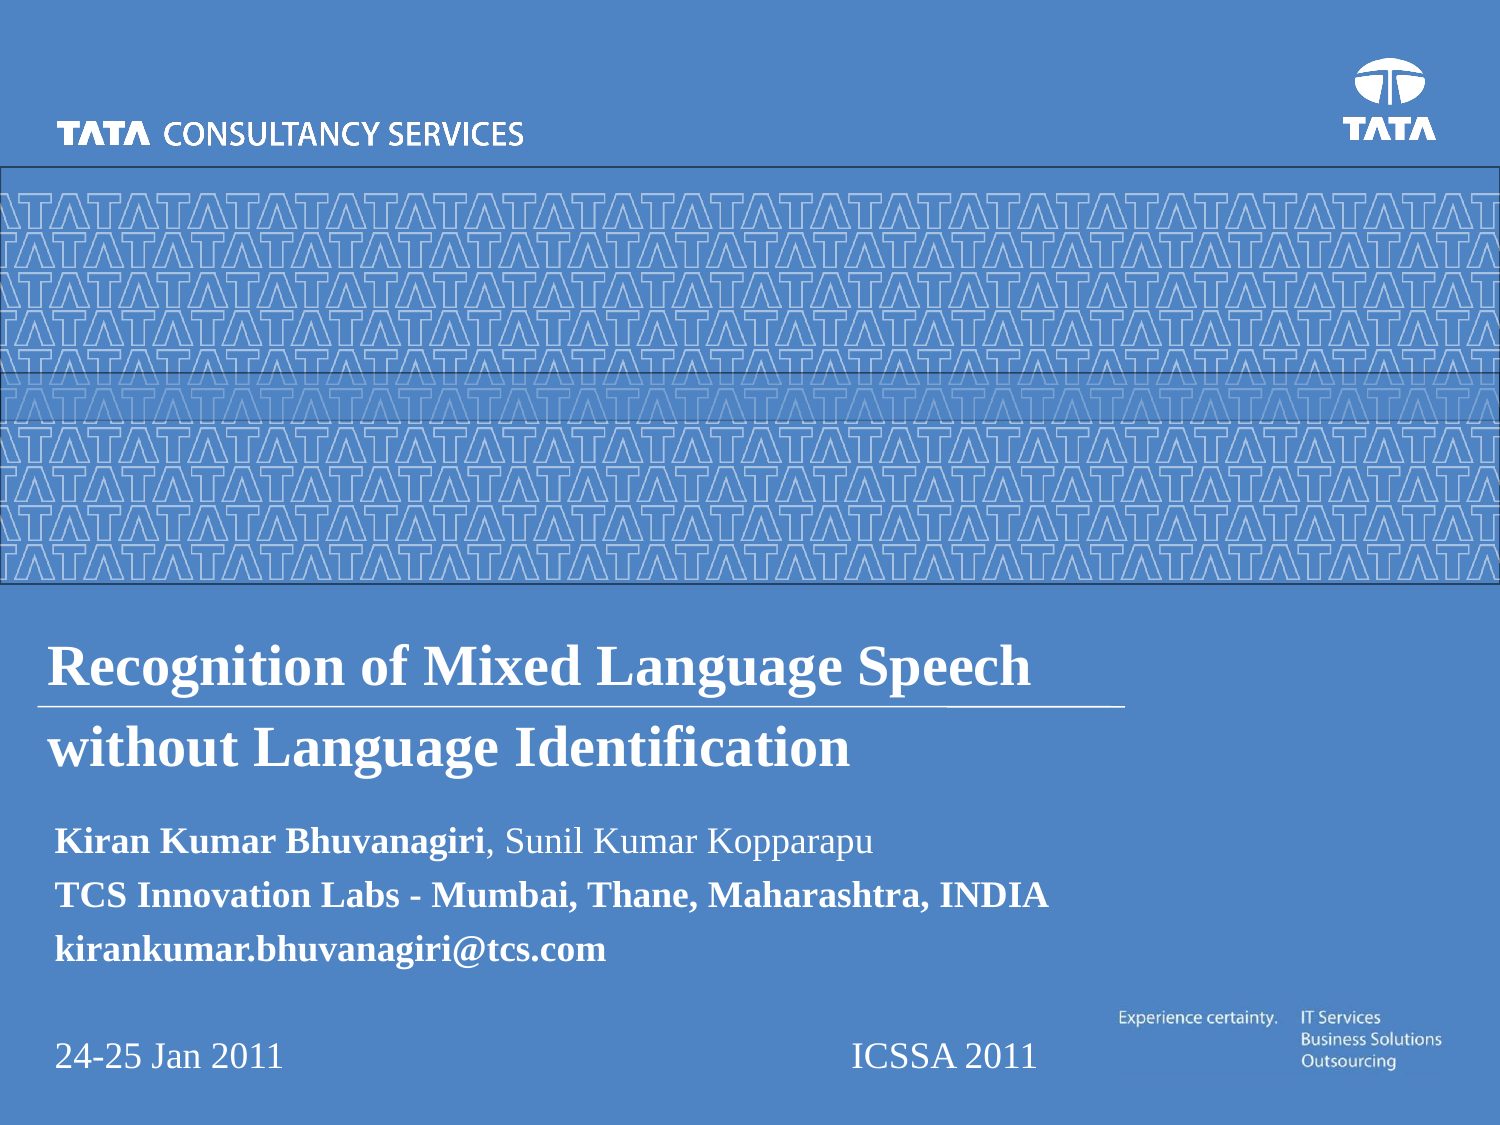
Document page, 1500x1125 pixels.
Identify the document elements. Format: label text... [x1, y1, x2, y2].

picture [1108, 999, 1445, 1075]
subtitle Kiran Kumar Bhuvanagiri, Sunil Kumar Kopparapu TCS Innovation Labs - Mumbai, Thane, Maharashtra, INDIA kirankumar.bhuvanagiri@tcs.com 24-25 Jan 2011 ICSSA 2011 [39, 807, 1102, 1084]
title Recognition of Mixed Language Speech without Language Identification [32, 609, 1158, 786]
picture [1343, 58, 1436, 140]
picture [57, 116, 525, 154]
